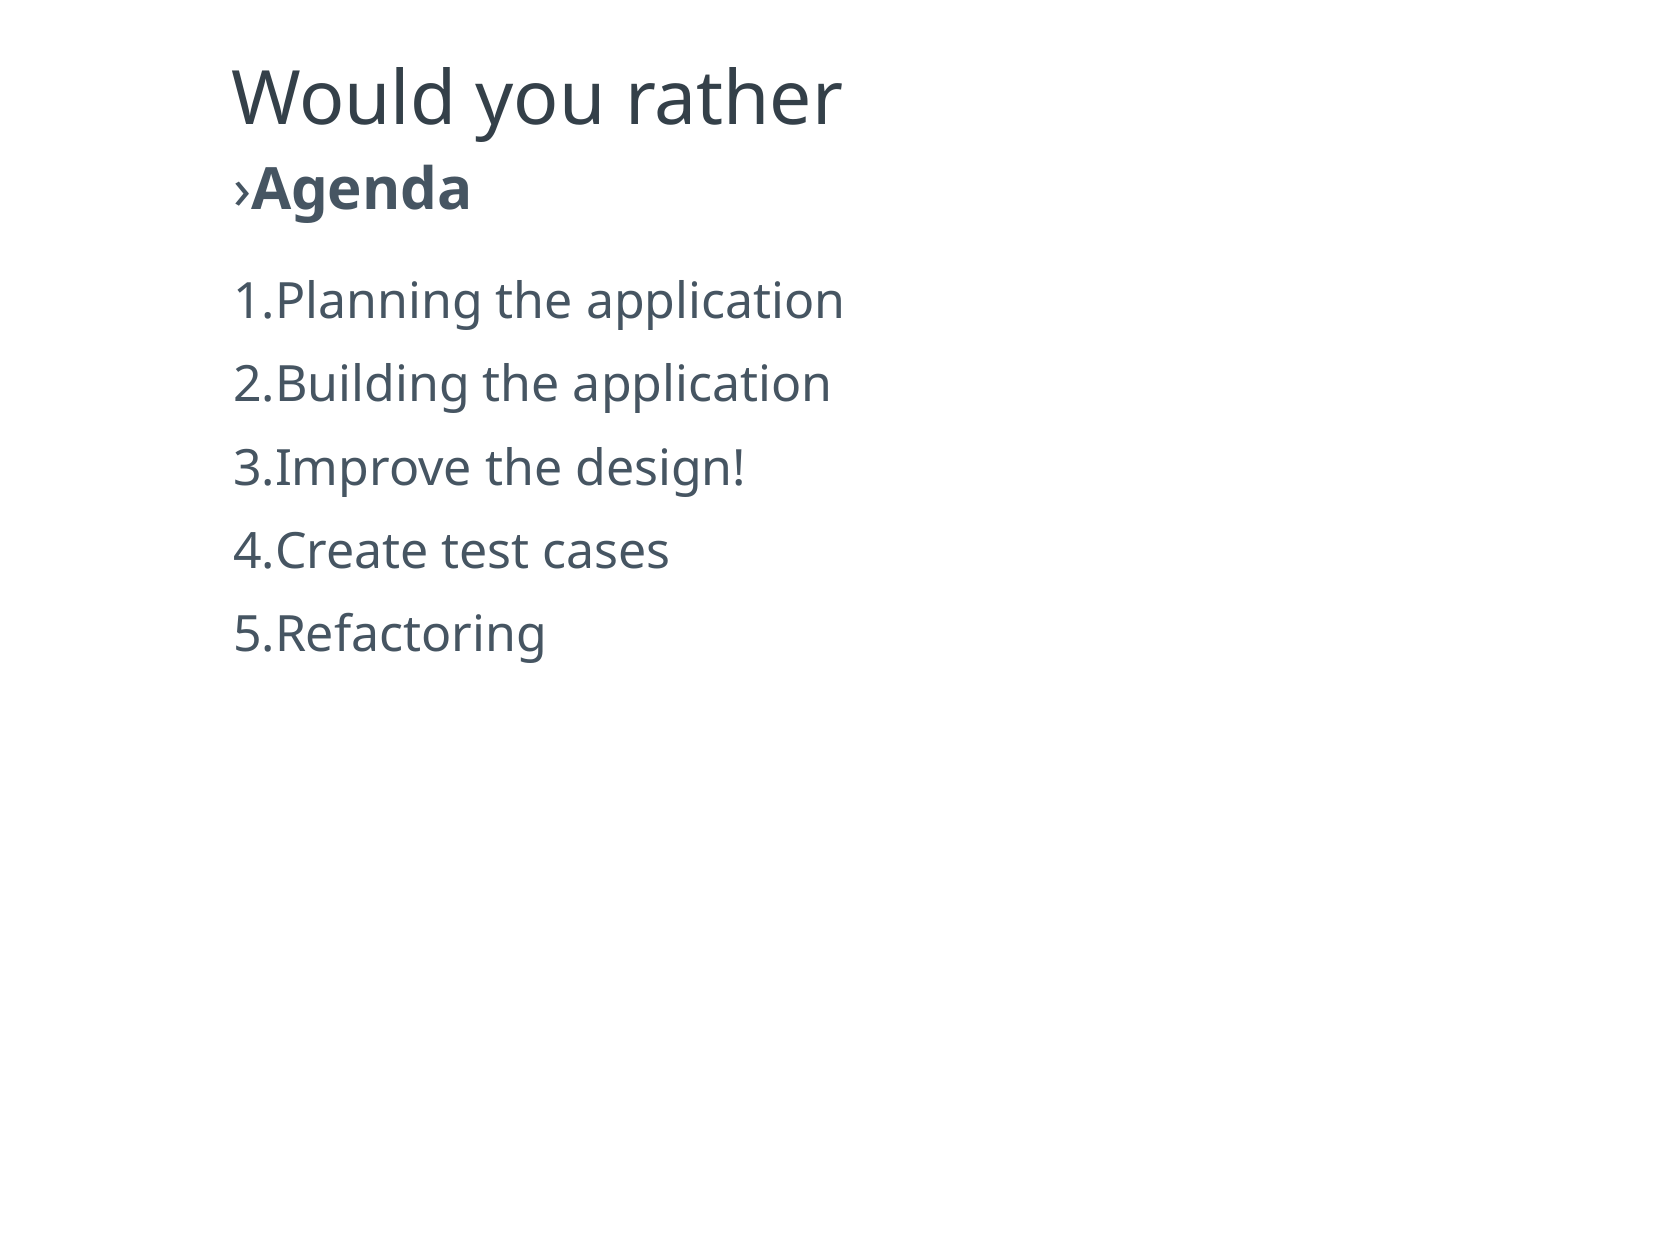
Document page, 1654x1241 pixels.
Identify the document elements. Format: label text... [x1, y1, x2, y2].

list Planning the application Building the application Improve the design! Create test cases Refactoring [218, 268, 1546, 1150]
list Agenda [218, 151, 1531, 268]
title Would you rather [216, 32, 1544, 149]
